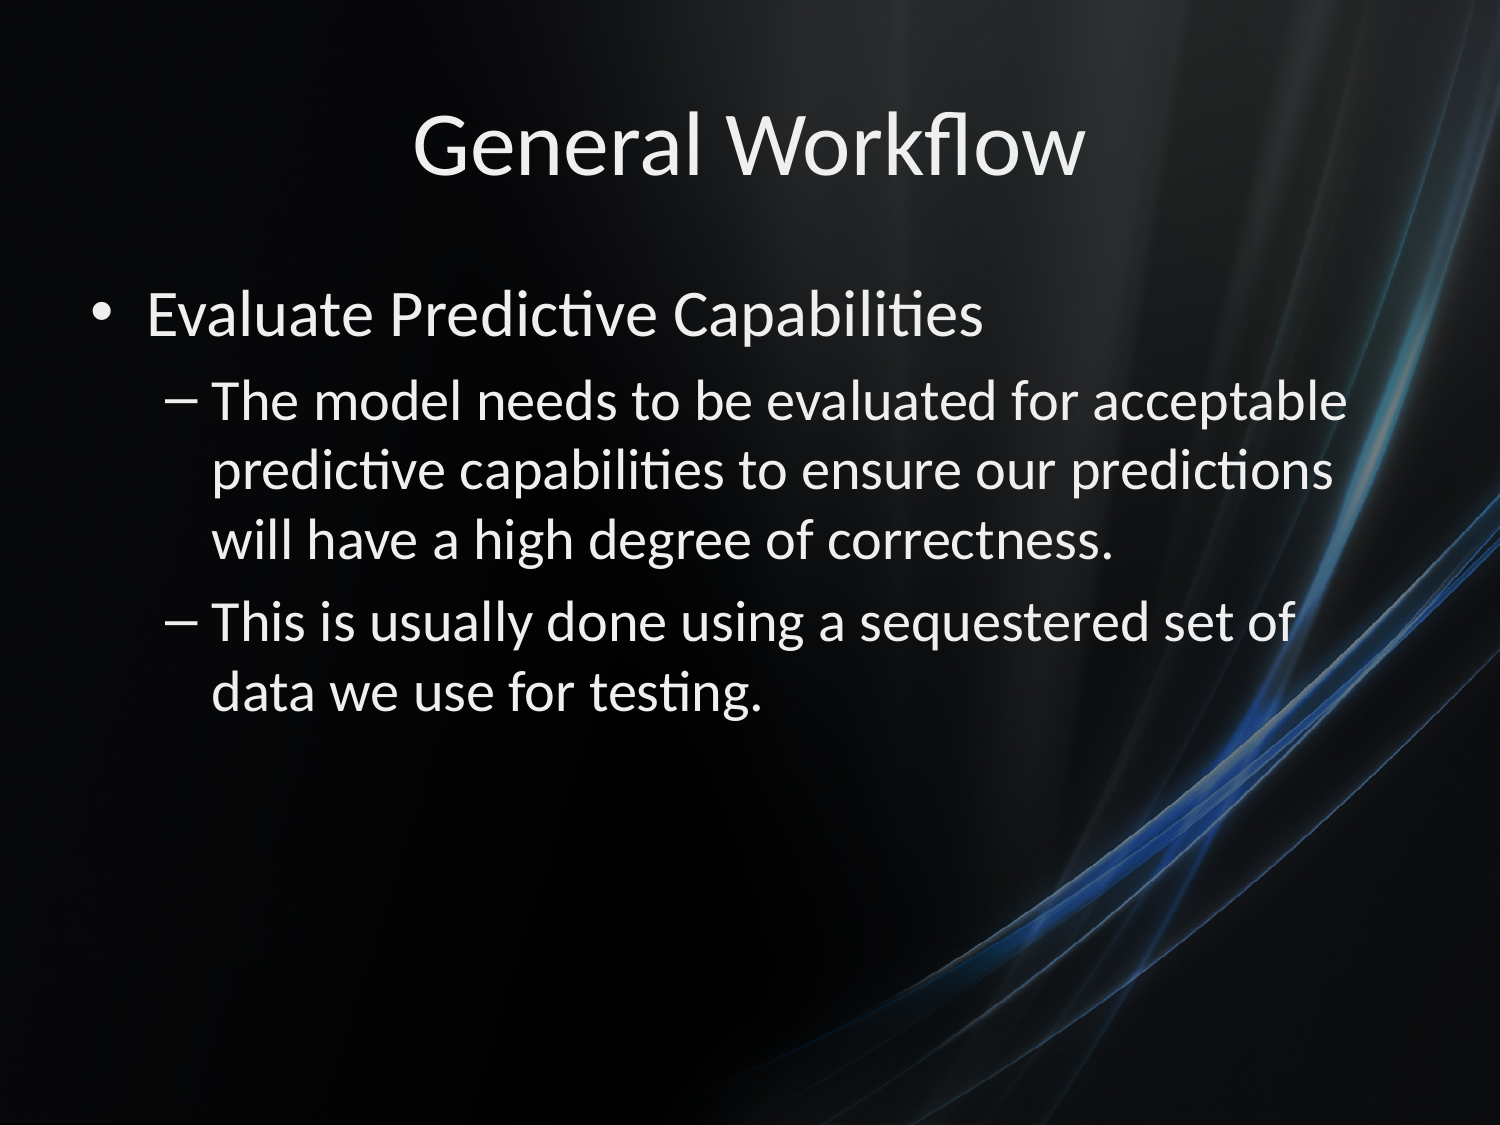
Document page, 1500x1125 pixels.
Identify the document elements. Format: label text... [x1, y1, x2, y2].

picture [0, 0, 1500, 1125]
title General Workflow [75, 45, 1425, 233]
list Evaluate Predictive Capabilities The model needs to be evaluated for acceptable predictive capabilities to ensure our predictions will have a high degree of correctness. This is usually done using a sequestered set of data we use for testing. [75, 262, 1425, 1005]
